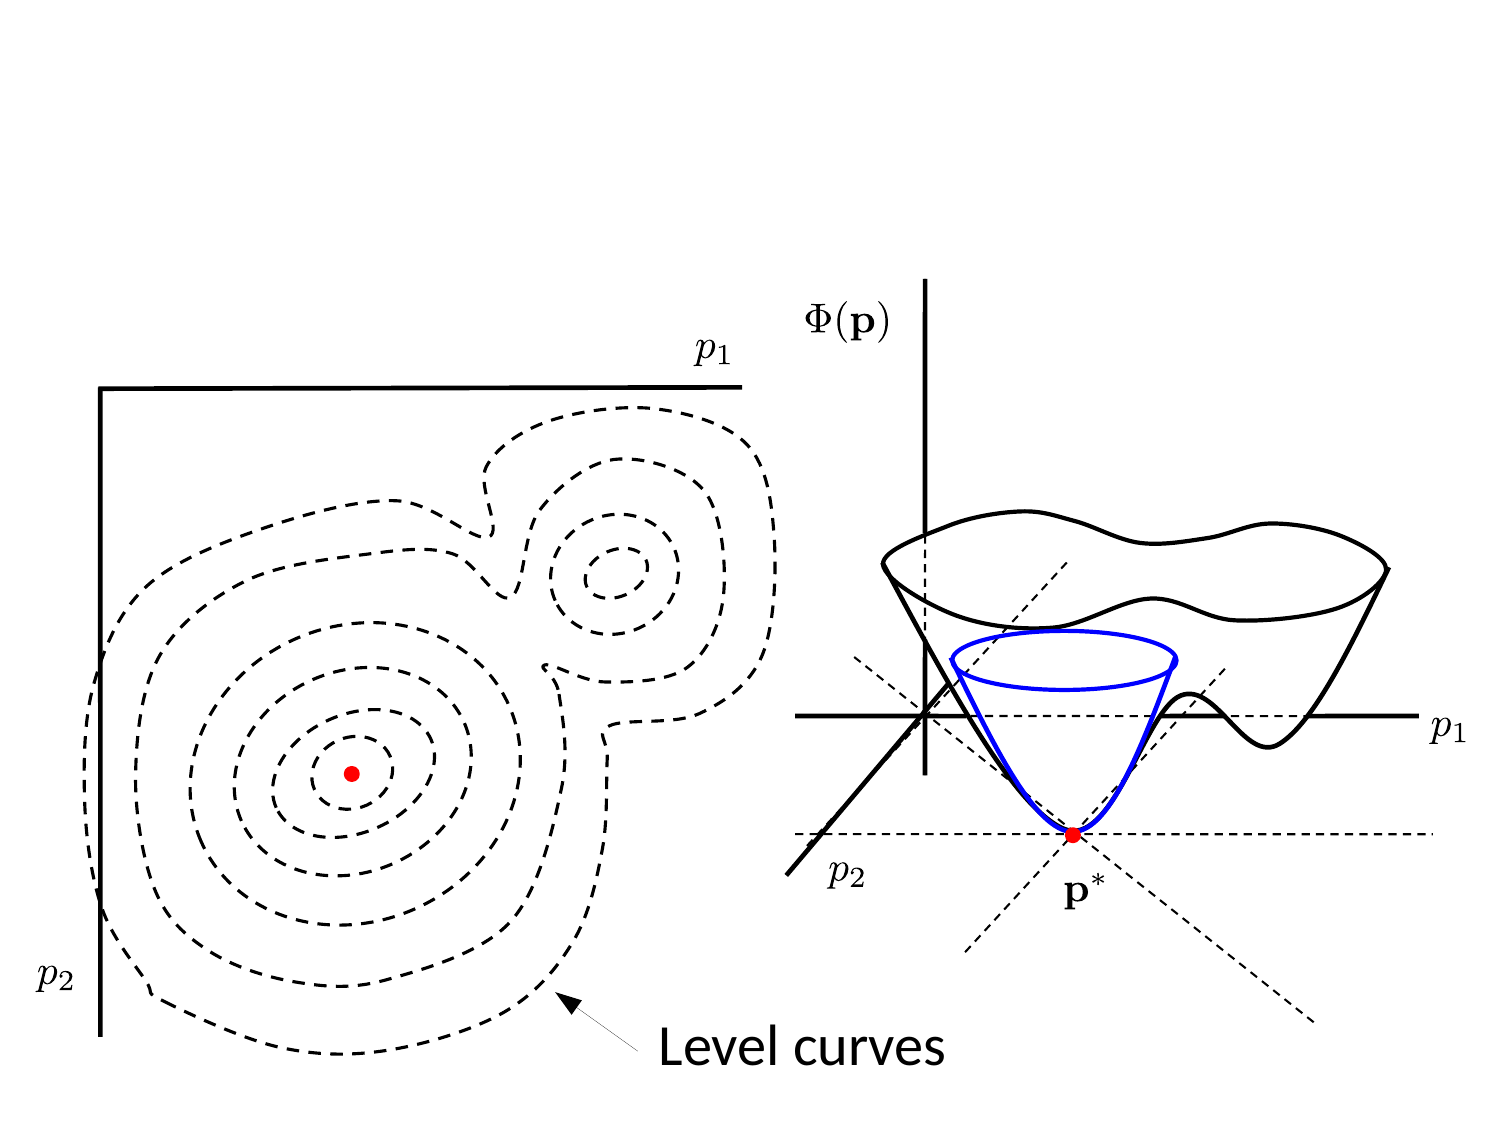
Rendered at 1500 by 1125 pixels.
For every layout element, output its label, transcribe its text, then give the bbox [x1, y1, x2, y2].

text_box [345, 768, 358, 780]
text_box [1067, 829, 1079, 842]
text_box [803, 301, 893, 343]
text_box Level curves [643, 999, 1069, 1085]
text_box [35, 965, 75, 993]
text_box [693, 339, 733, 367]
text_box [1063, 872, 1107, 910]
text_box [826, 862, 866, 889]
text_box [1429, 717, 1468, 745]
